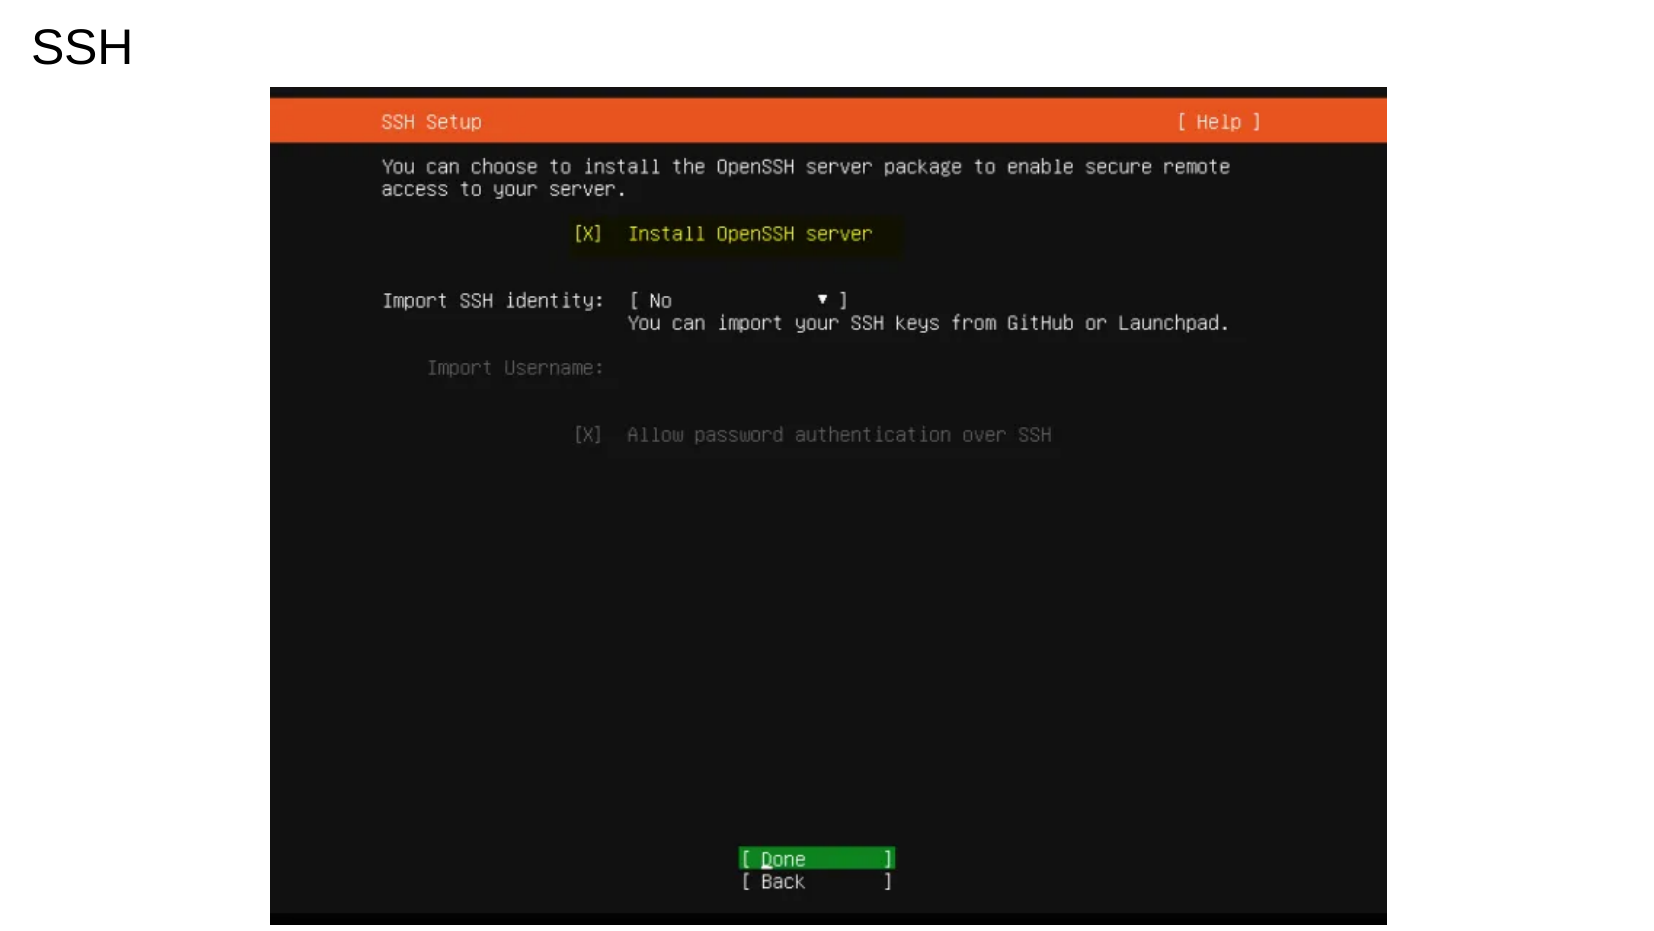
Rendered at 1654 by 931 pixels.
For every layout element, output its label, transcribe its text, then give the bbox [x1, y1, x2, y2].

picture [270, 87, 1387, 925]
subtitle SSH [31, 18, 1520, 349]
